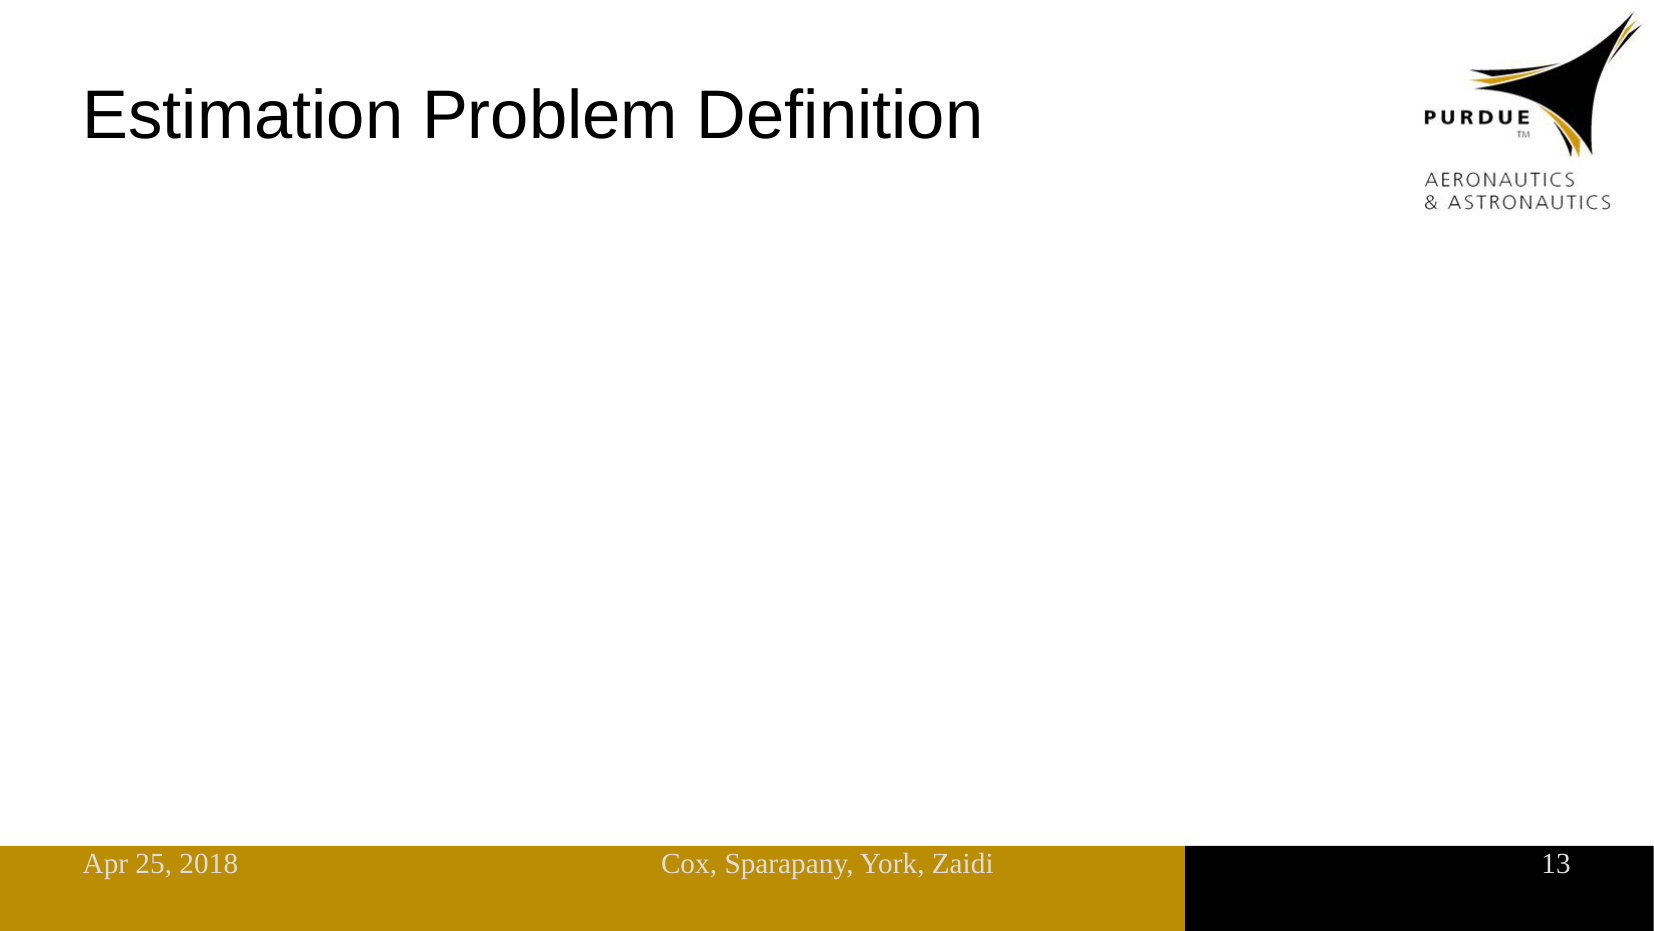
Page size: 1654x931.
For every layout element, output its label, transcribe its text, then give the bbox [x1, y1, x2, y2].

picture [1415, 0, 1654, 218]
title Estimation Problem Definition [82, 37, 1571, 193]
